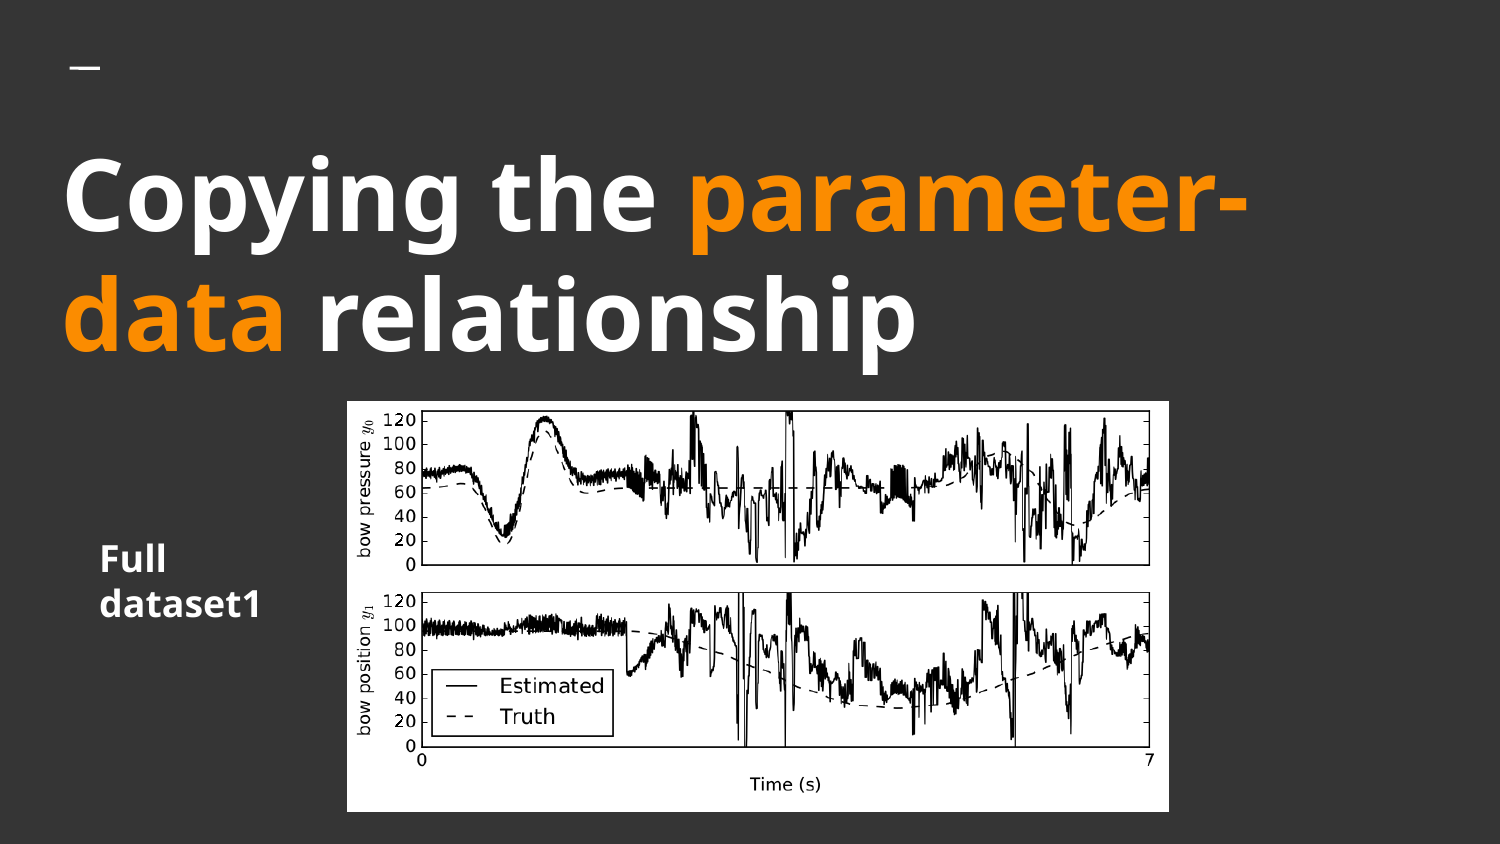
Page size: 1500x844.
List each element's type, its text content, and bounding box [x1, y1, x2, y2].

title Full dataset1 [84, 519, 461, 615]
title Copying the parameter-data relationship [46, 116, 1463, 746]
picture [347, 746, 1169, 812]
